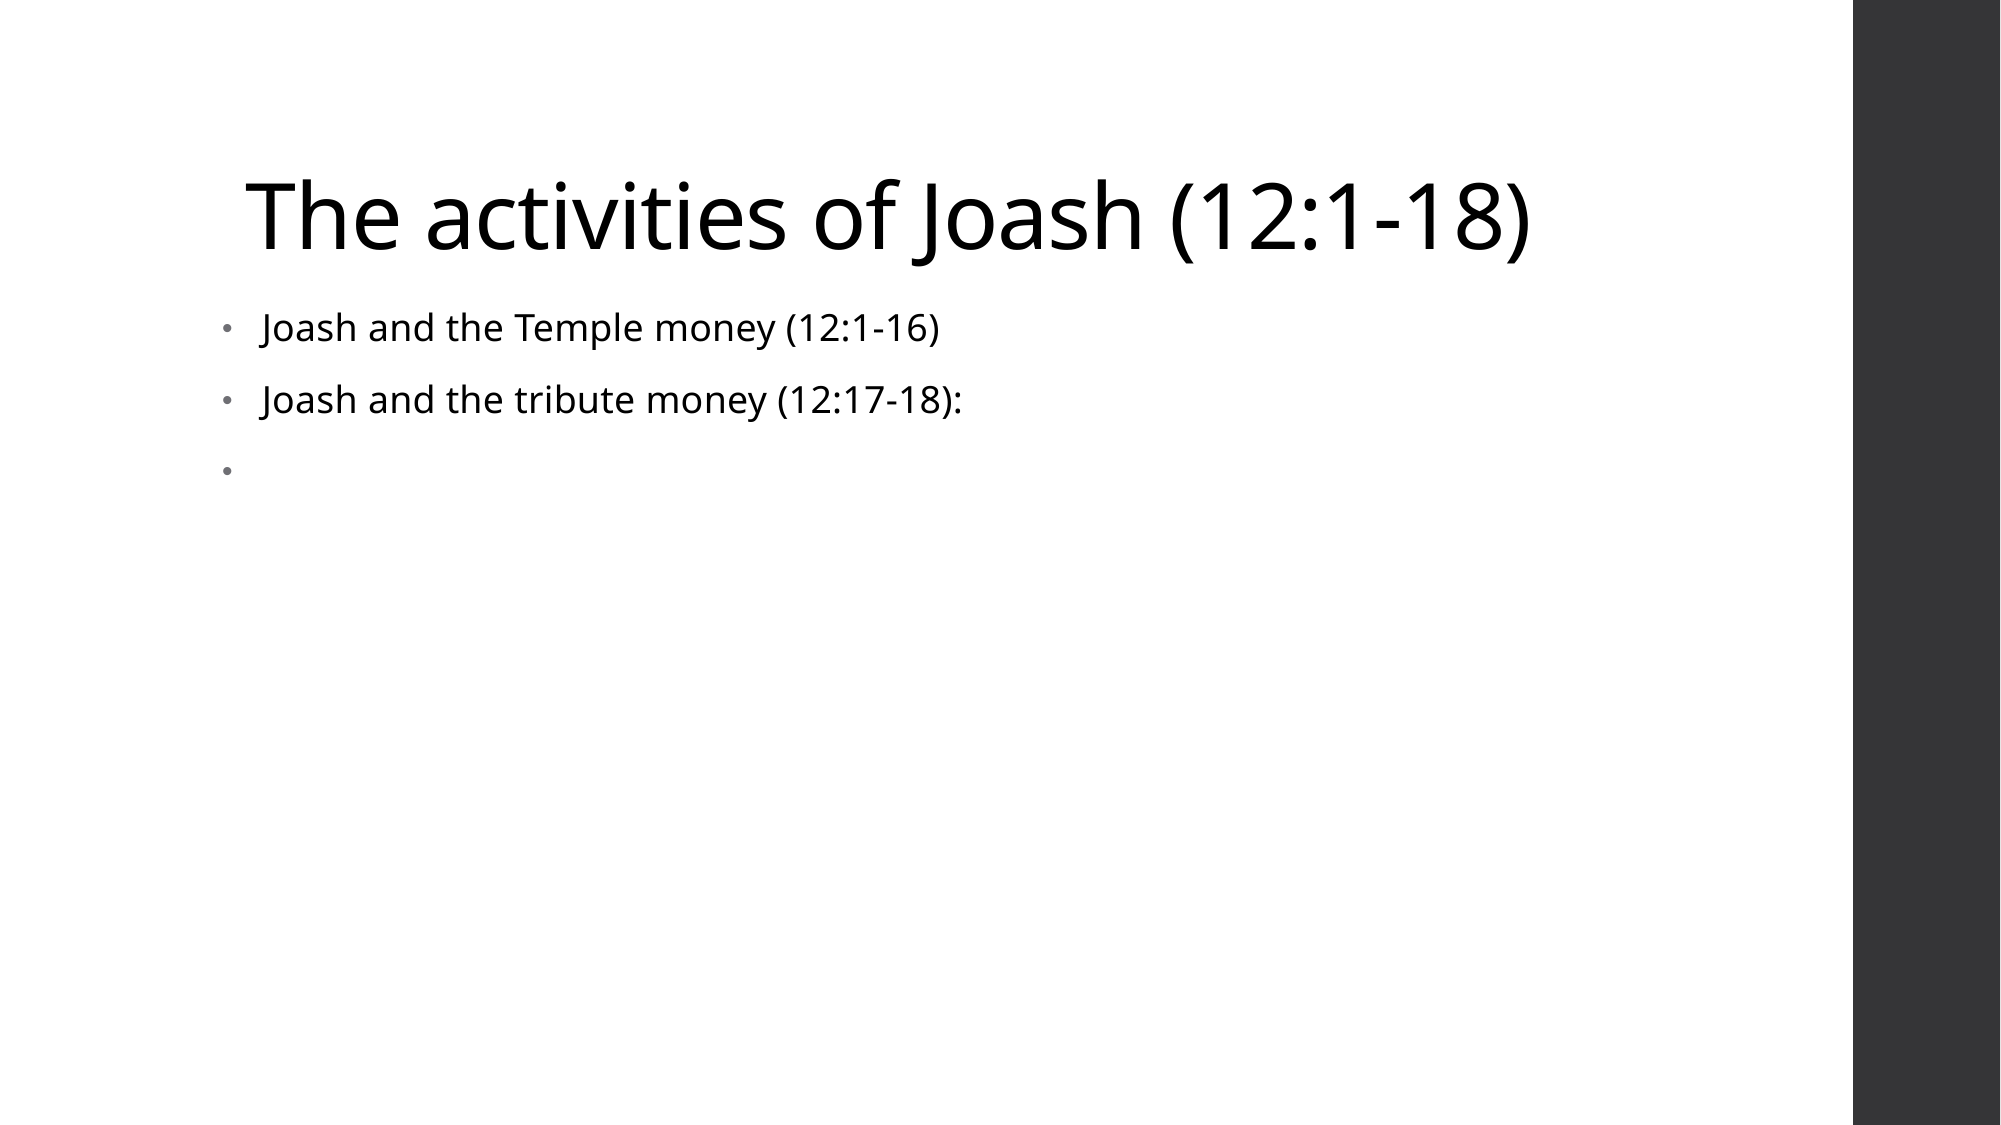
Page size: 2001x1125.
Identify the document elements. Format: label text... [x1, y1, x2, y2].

list Joash and the Temple money (12:1-16) Joash and the tribute money (12:17-18): [206, 299, 1617, 1014]
title The activities of Joash (12:1-18) [206, 60, 1797, 278]
